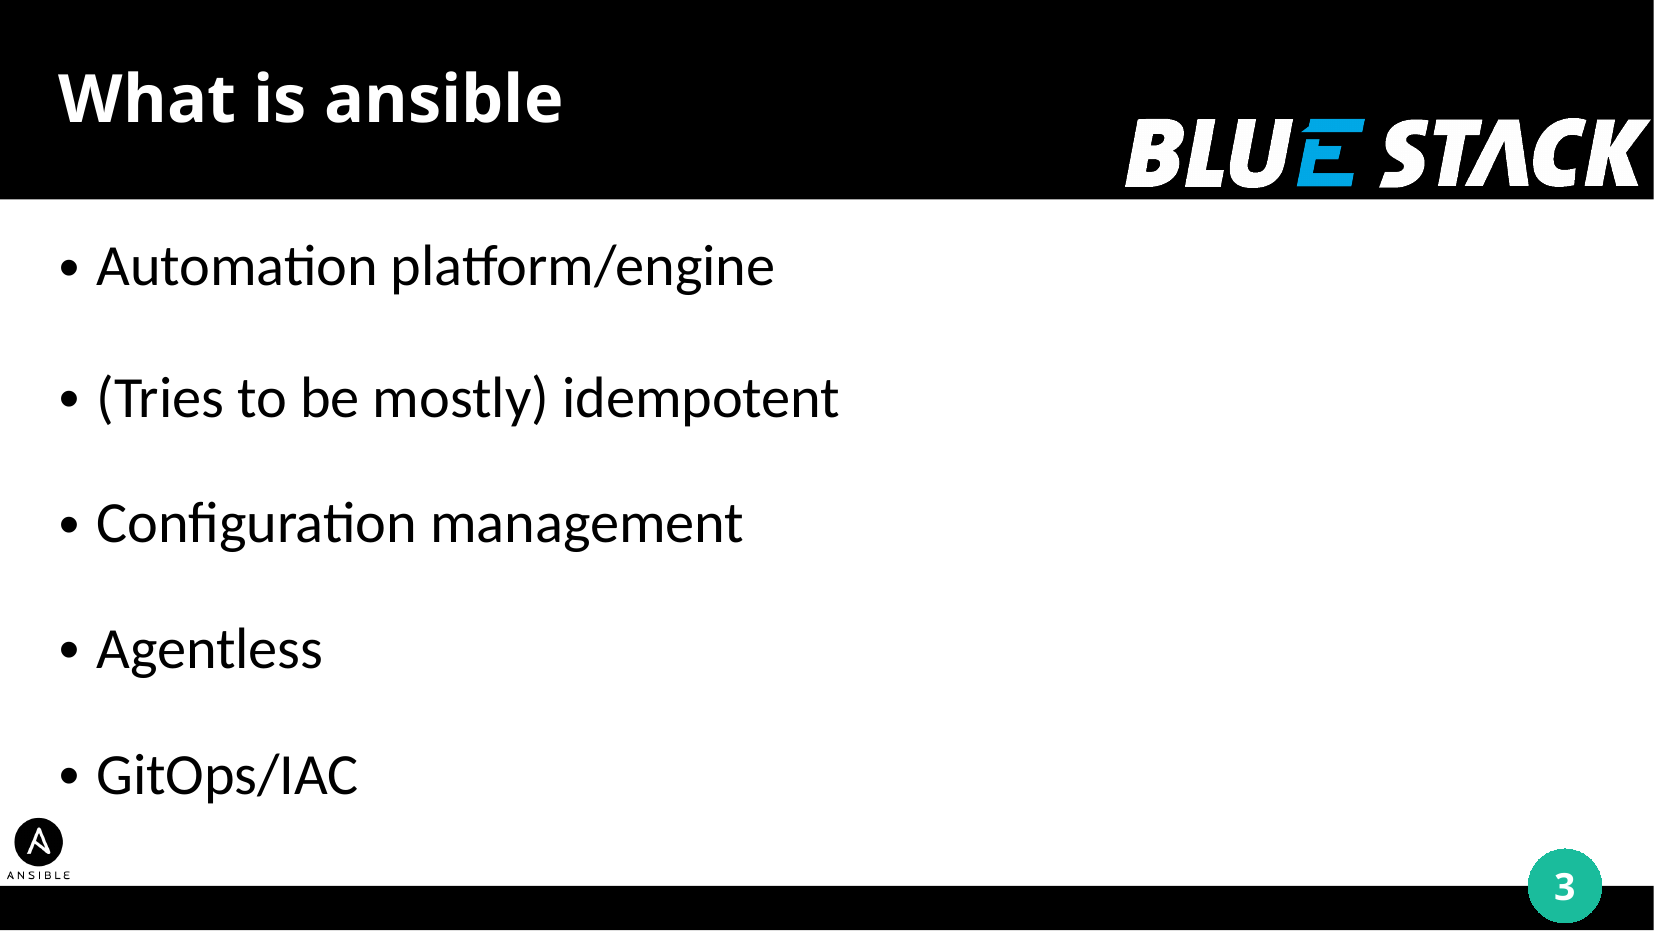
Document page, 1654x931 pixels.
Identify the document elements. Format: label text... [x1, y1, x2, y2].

list Automation platform/engine (Tries to be mostly) idempotent Configuration management Agentless GitOps/IAC [59, 243, 1595, 864]
picture [0, 811, 76, 887]
title What is ansible [59, 37, 1595, 156]
picture [1125, 118, 1651, 188]
